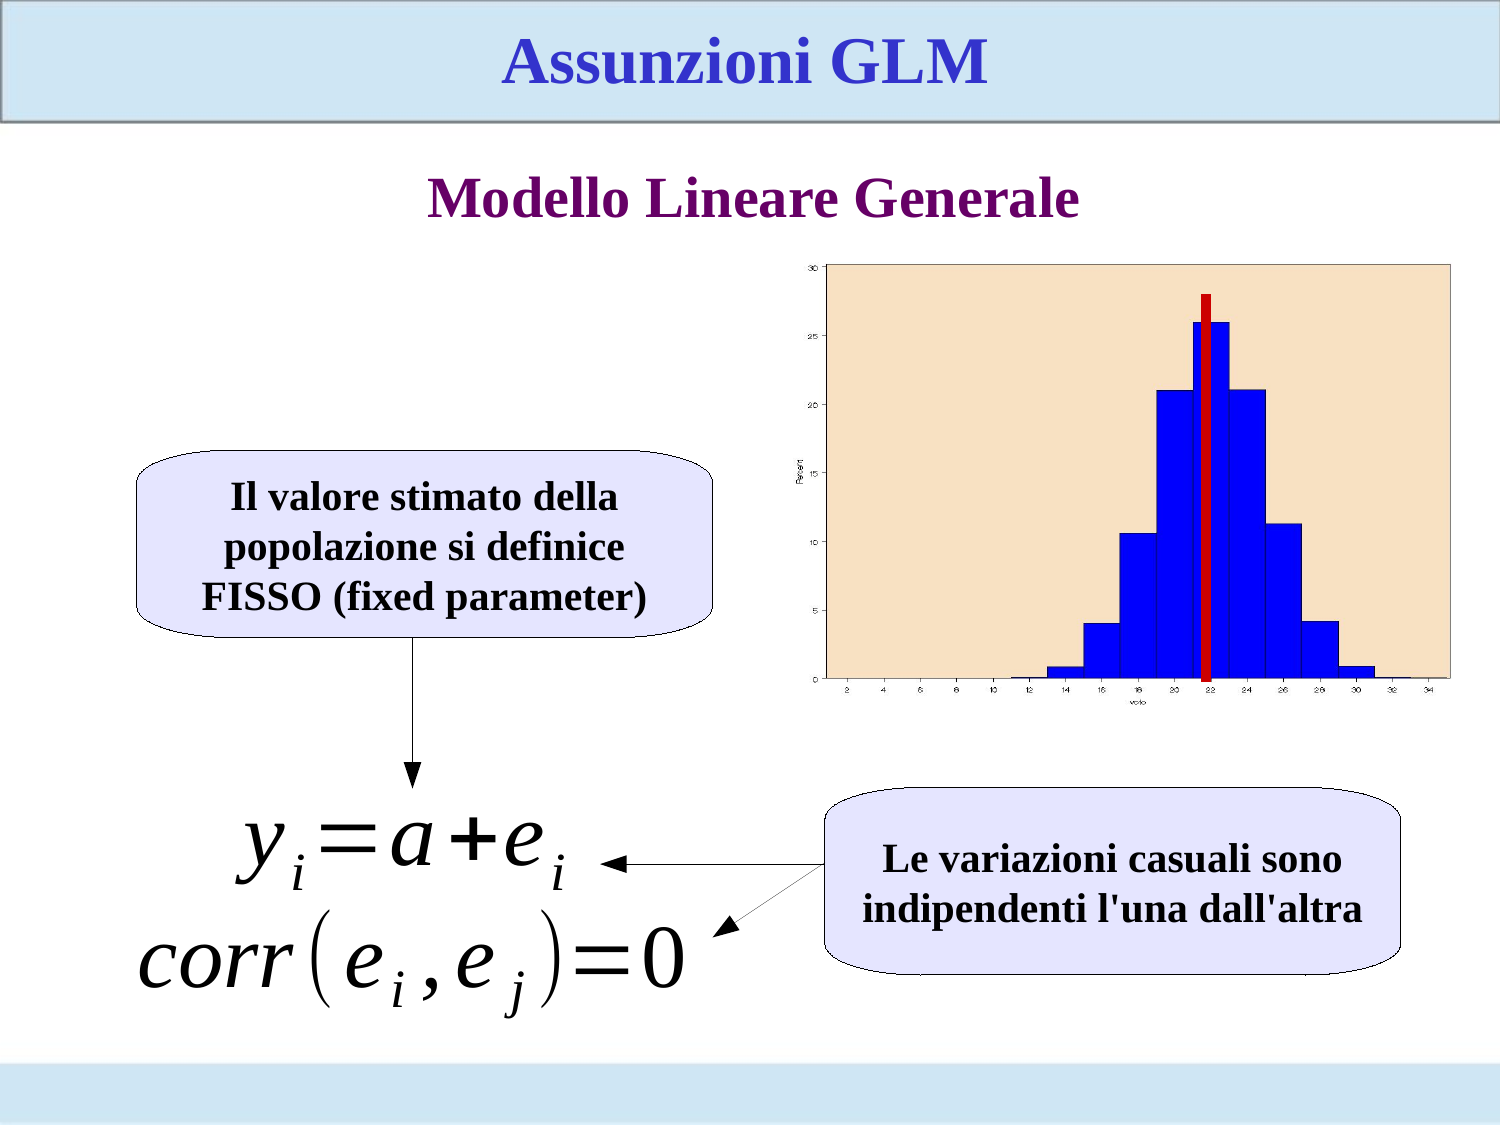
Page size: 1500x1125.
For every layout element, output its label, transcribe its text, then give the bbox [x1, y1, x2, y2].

title Assunzioni GLM [214, 9, 1278, 105]
picture [0, 0, 1500, 1125]
text_box Modello Lineare Generale [412, 151, 1096, 238]
text_box Il valore stimato della popolazione si definice FISSO (fixed parameter) [136, 450, 713, 638]
chart [207, 785, 594, 901]
chart [112, 902, 710, 1019]
text_box Le variazioni casuali sono indipendenti l'una dall'altra [824, 787, 1401, 976]
